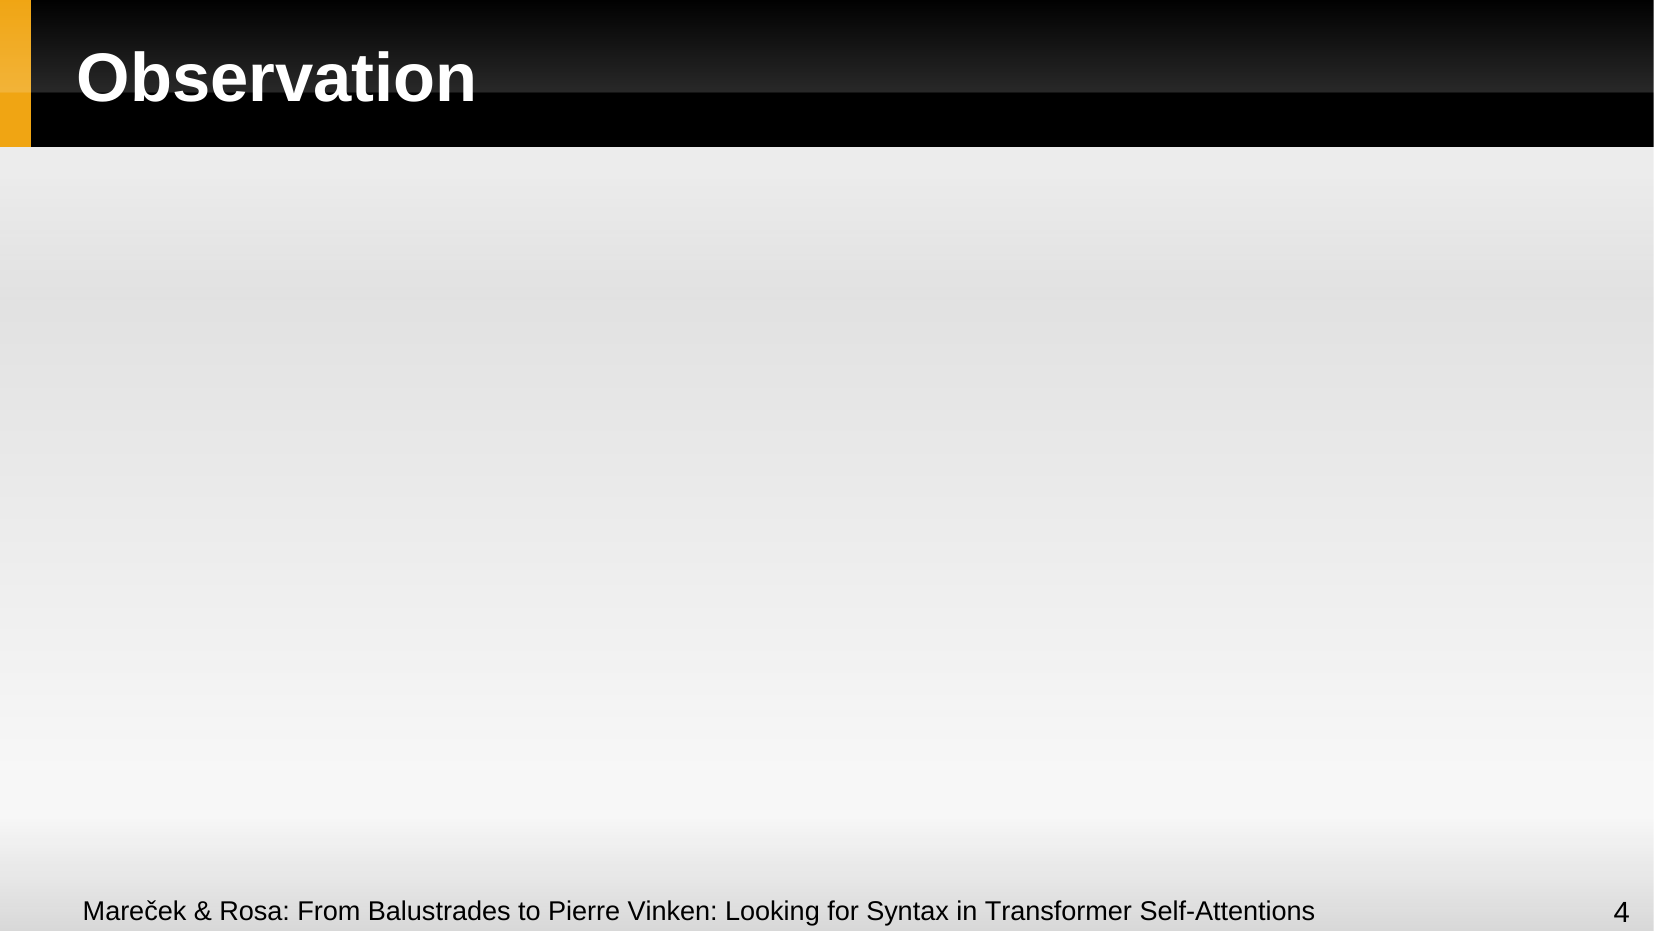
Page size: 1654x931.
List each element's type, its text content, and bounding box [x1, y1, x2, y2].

title Observation [76, 0, 1625, 156]
picture [0, 0, 1654, 931]
